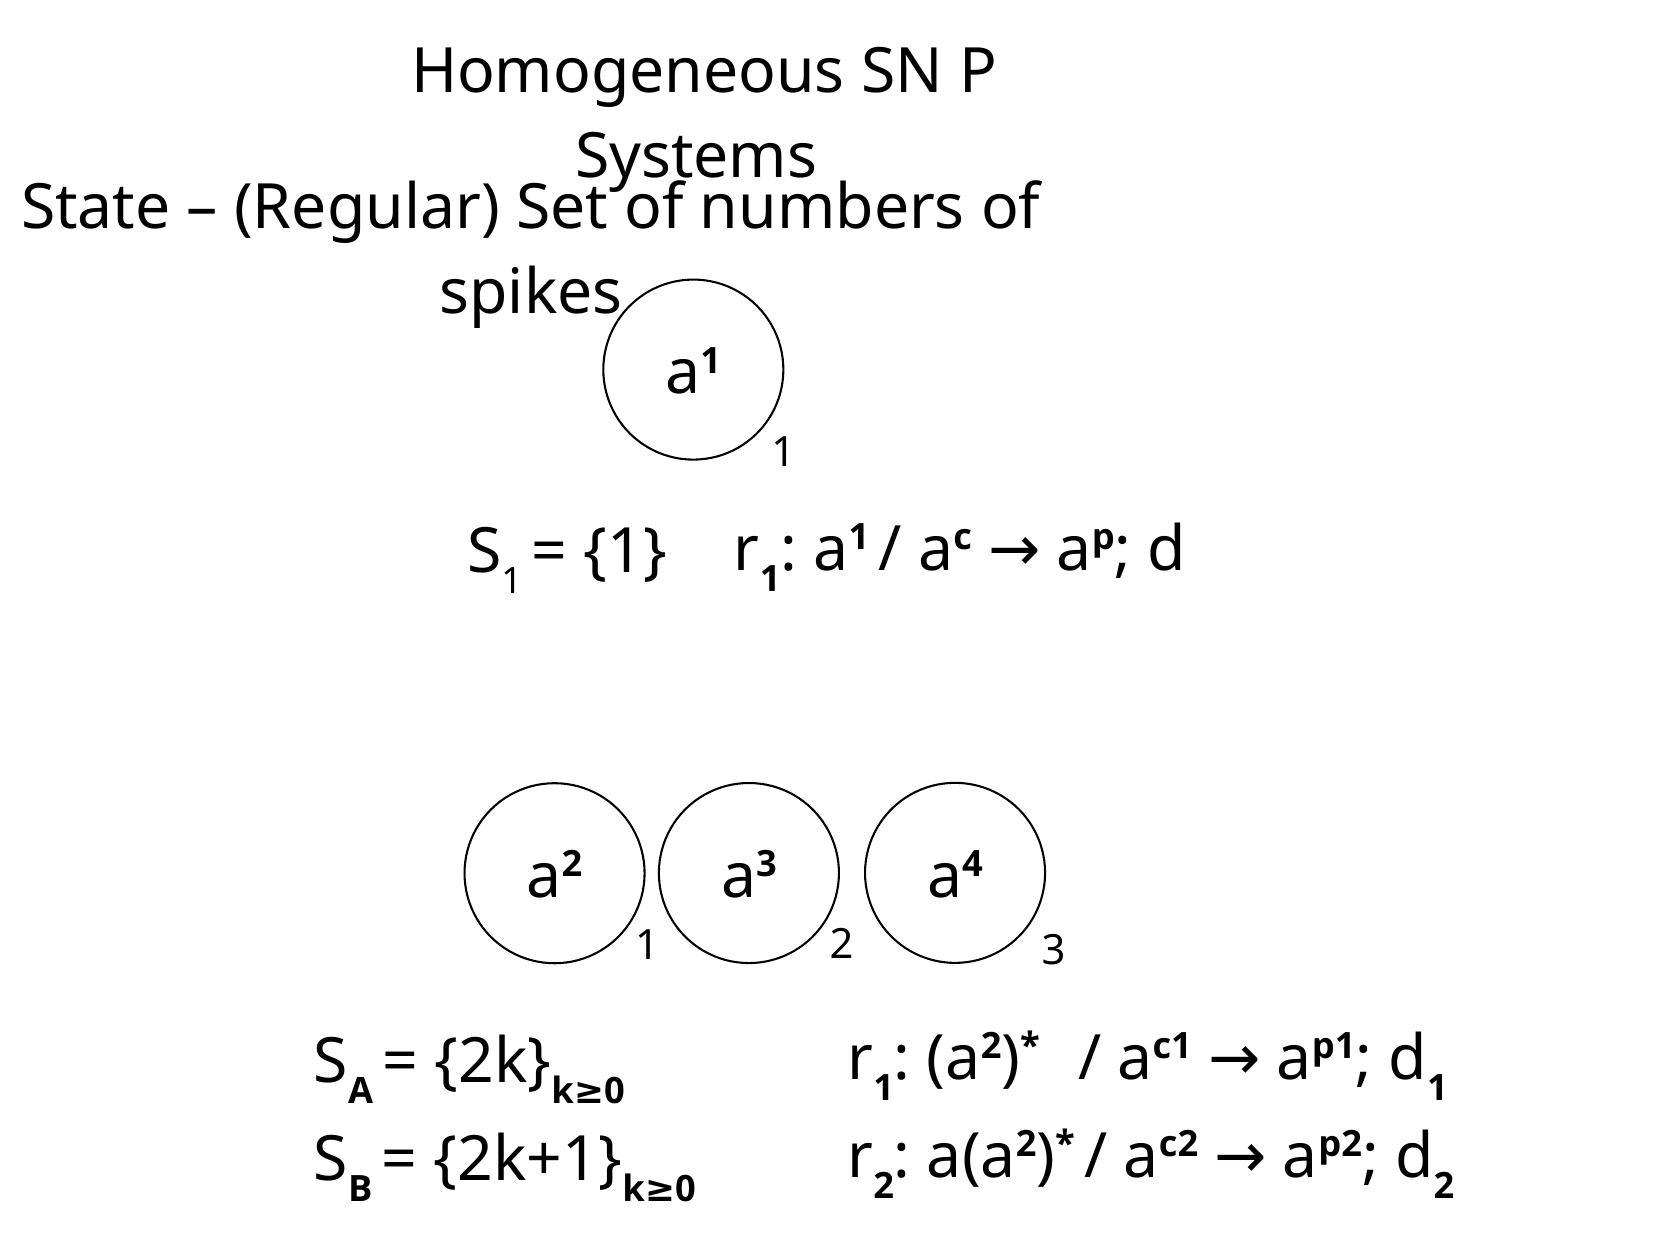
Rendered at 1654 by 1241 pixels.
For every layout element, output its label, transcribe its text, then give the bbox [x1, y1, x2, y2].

text_box Homogeneous SN P Systems [396, 18, 1251, 96]
text_box SA = {2k}k≥0 SB = {2k+1}k≥0 [299, 1008, 765, 1180]
text_box 1 [620, 907, 673, 964]
text_box 3 [1026, 912, 1080, 970]
text_box 1 [756, 414, 810, 472]
text_box a1 [603, 279, 784, 460]
text_box r1: (a2)* / ac1 → ap1; d1 r2: a(a2)* / ac2 → ap2; d2 [832, 1005, 1476, 1176]
text_box 2 [814, 906, 868, 964]
text_box a3 [658, 783, 839, 964]
text_box a4 [865, 782, 1046, 963]
text_box r1: a1 / ac → ap; d [719, 496, 1215, 589]
text_box S1 = {1} [452, 498, 723, 590]
text_box State – (Regular) Set of numbers of spikes [6, 154, 1252, 232]
text_box a2 [464, 783, 645, 964]
